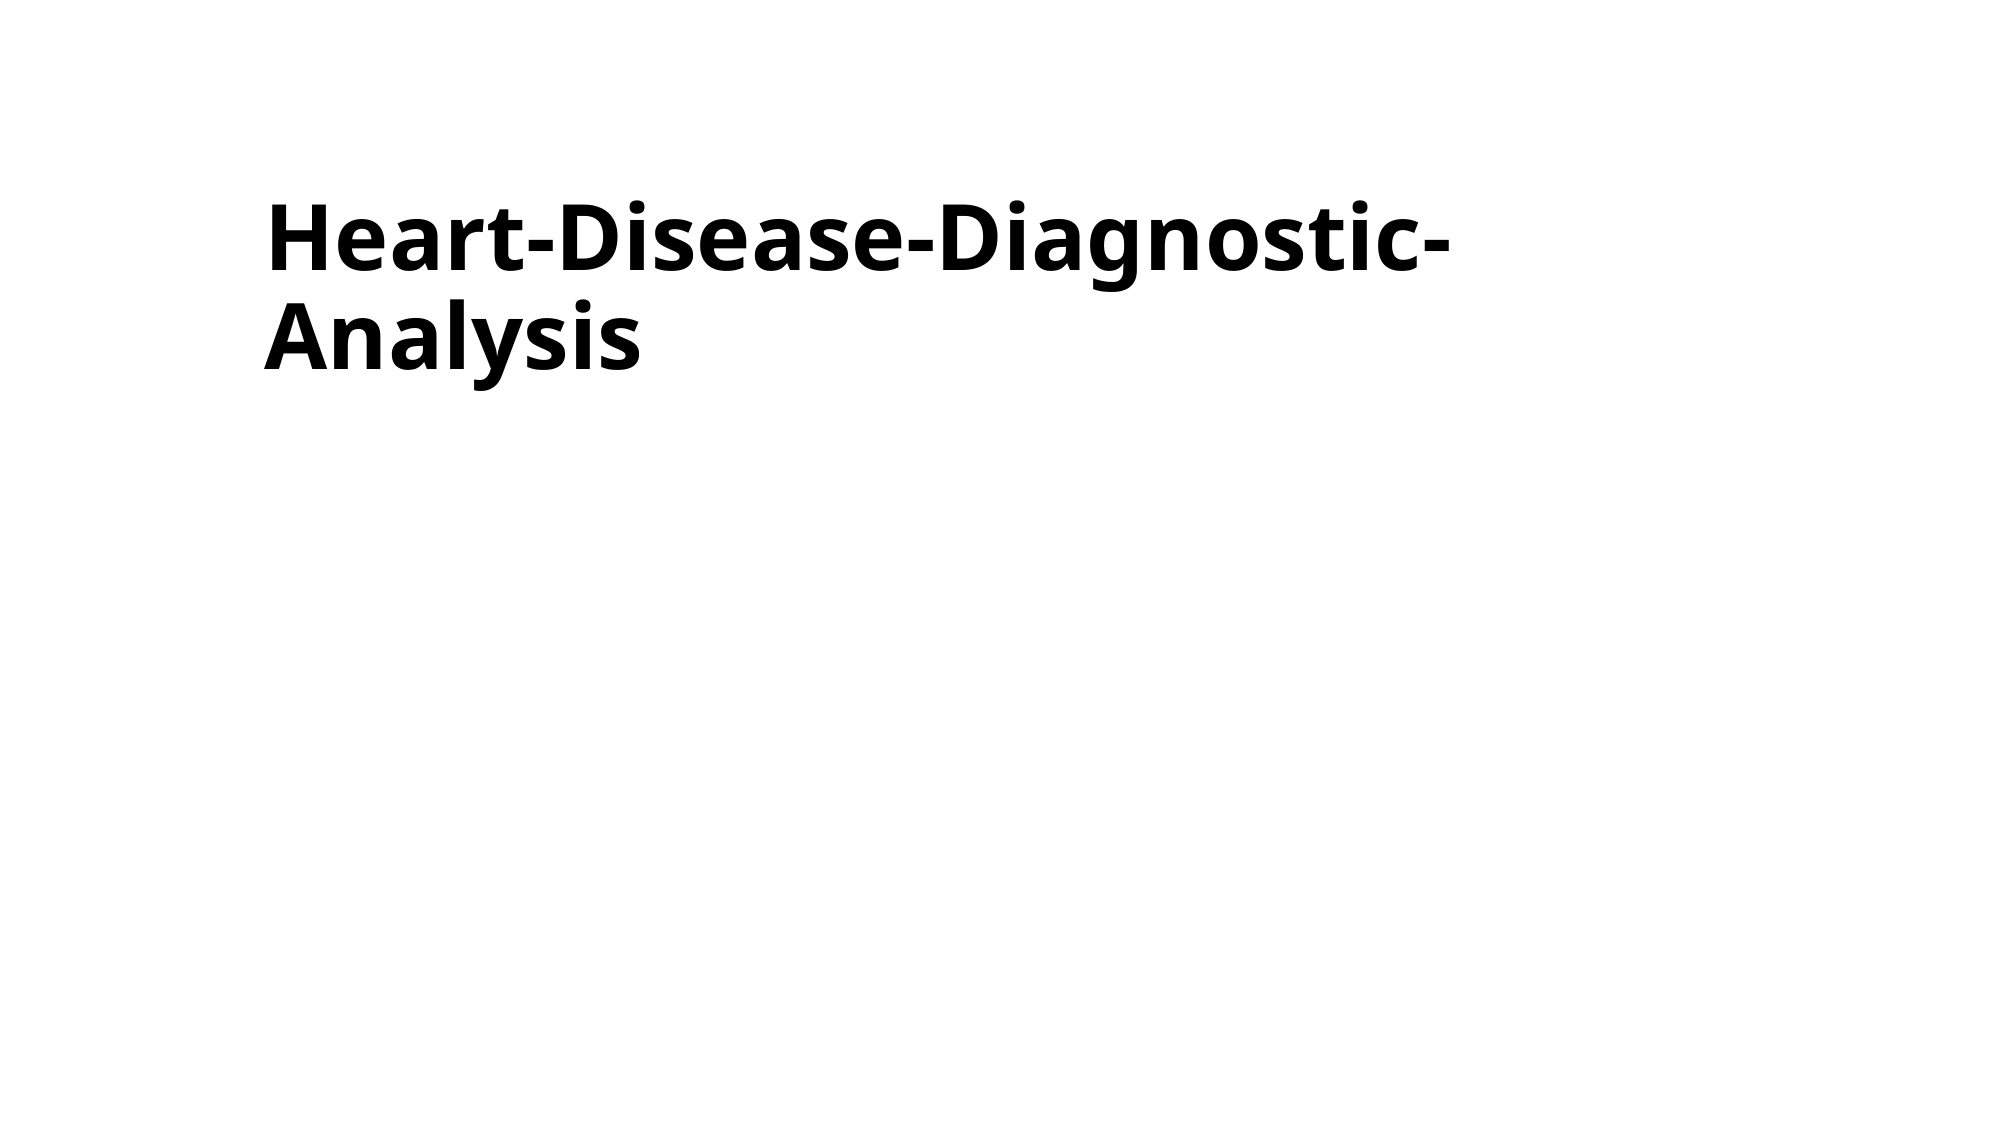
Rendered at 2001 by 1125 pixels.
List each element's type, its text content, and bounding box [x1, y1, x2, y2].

title Heart-Disease-Diagnostic-Analysis [249, 184, 1750, 576]
